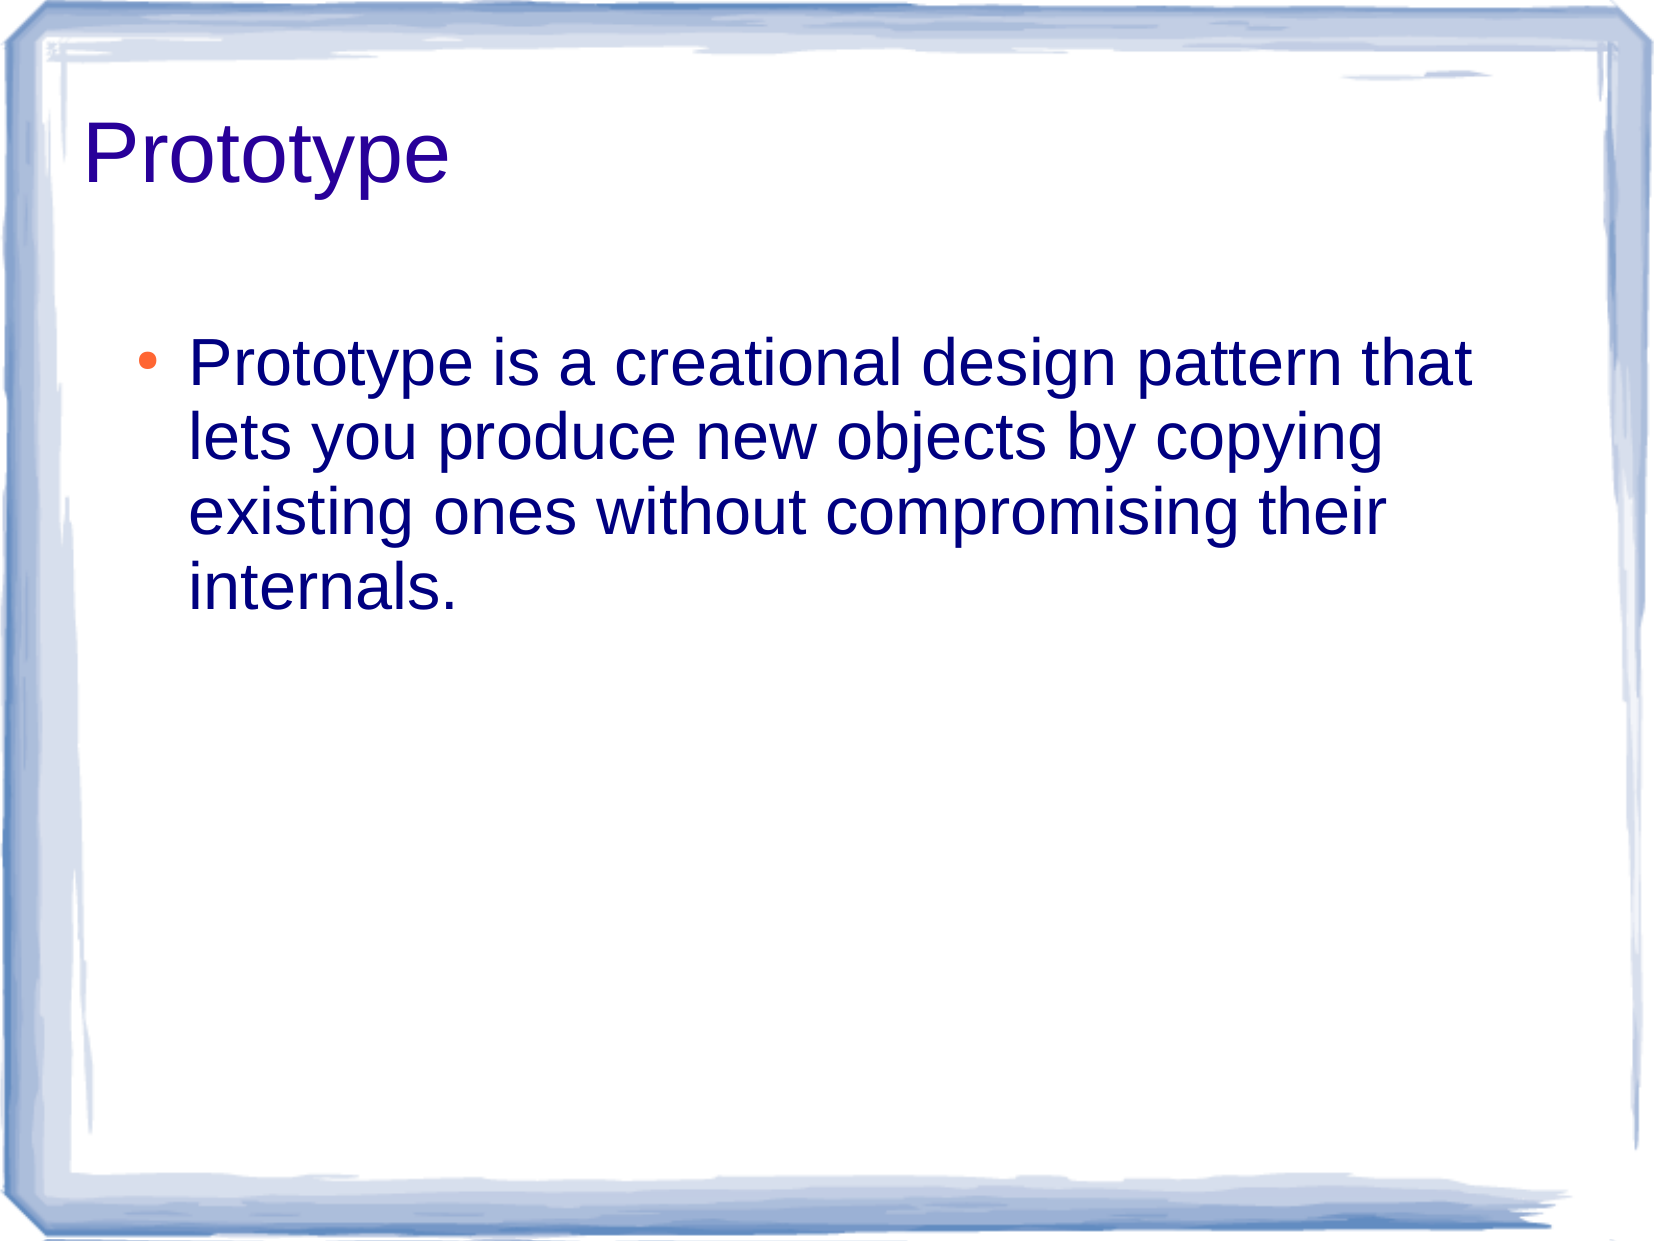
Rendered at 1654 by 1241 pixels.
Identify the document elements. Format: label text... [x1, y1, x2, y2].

picture [0, 0, 1654, 1241]
list Prototype is a creational design pattern that lets you produce new objects by copying existing ones without compromising their internals. [118, 324, 1571, 1004]
title Prototype [82, 49, 1571, 257]
